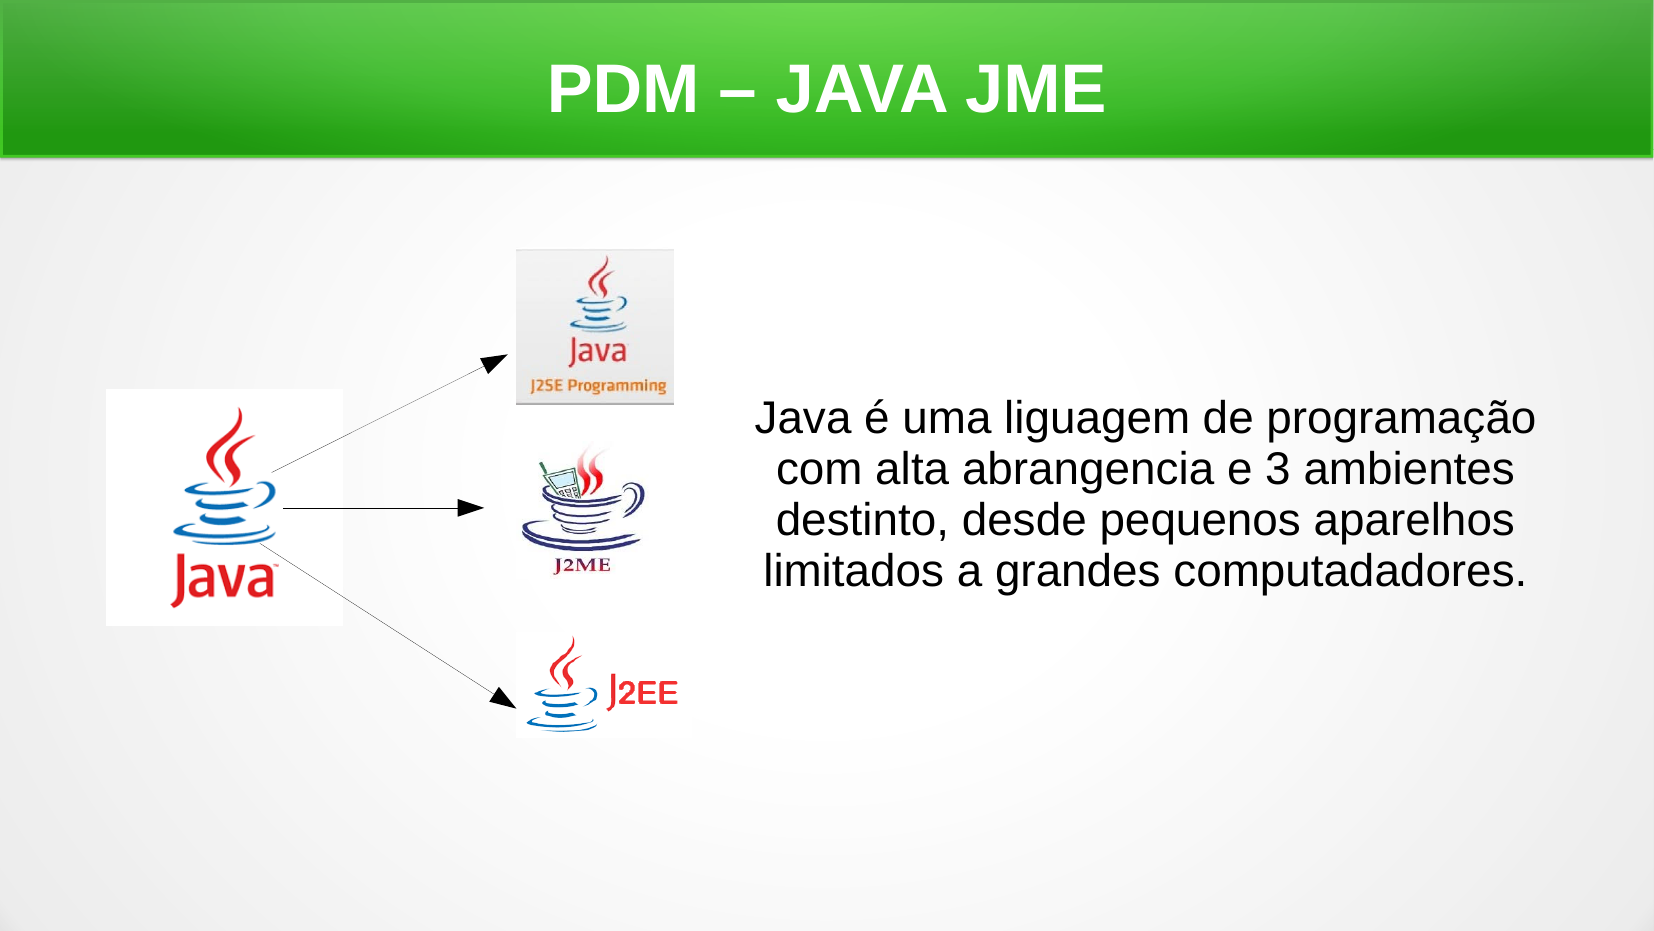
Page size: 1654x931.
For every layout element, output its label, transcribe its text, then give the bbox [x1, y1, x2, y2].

picture [516, 441, 662, 579]
title PDM – JAVA JME [82, 35, 1571, 142]
picture [106, 389, 343, 626]
picture [516, 632, 692, 738]
subtitle Java é uma liguagem de programação com alta abrangencia e 3 ambientes destinto, desde pequenos aparelhos limitados a grandes computadadores. [720, 224, 1571, 764]
picture [516, 247, 674, 405]
